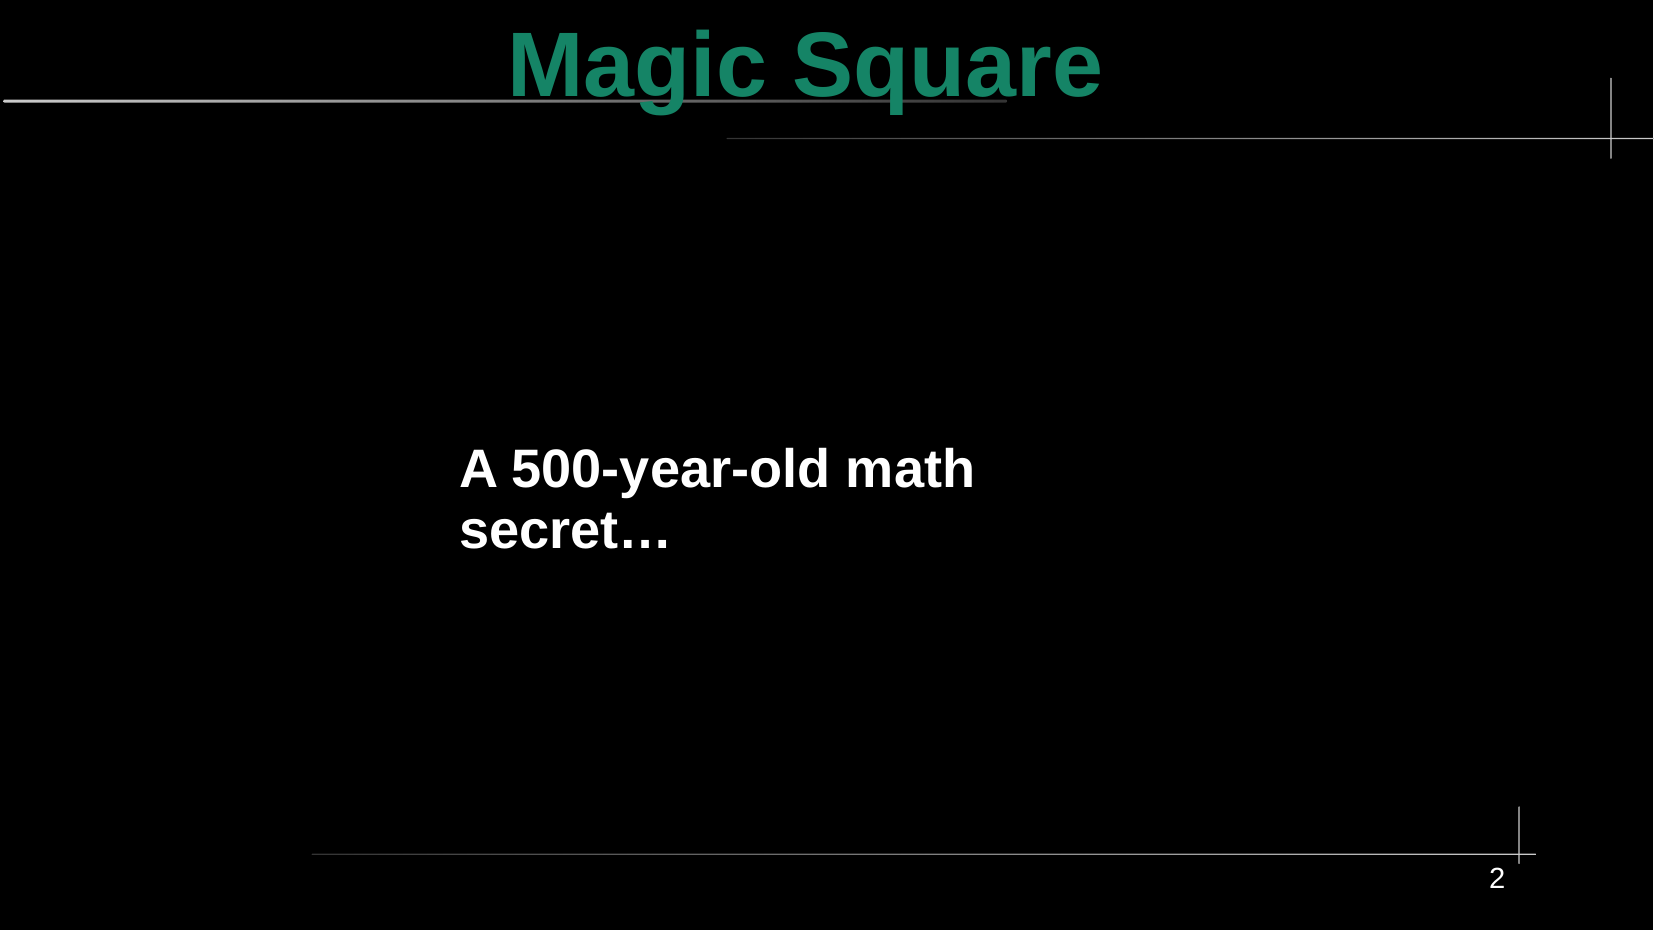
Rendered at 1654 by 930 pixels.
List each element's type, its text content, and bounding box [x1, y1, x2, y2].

text_box A 500-year-old math secret… [444, 431, 1220, 507]
title Magic Square [23, 11, 1588, 119]
